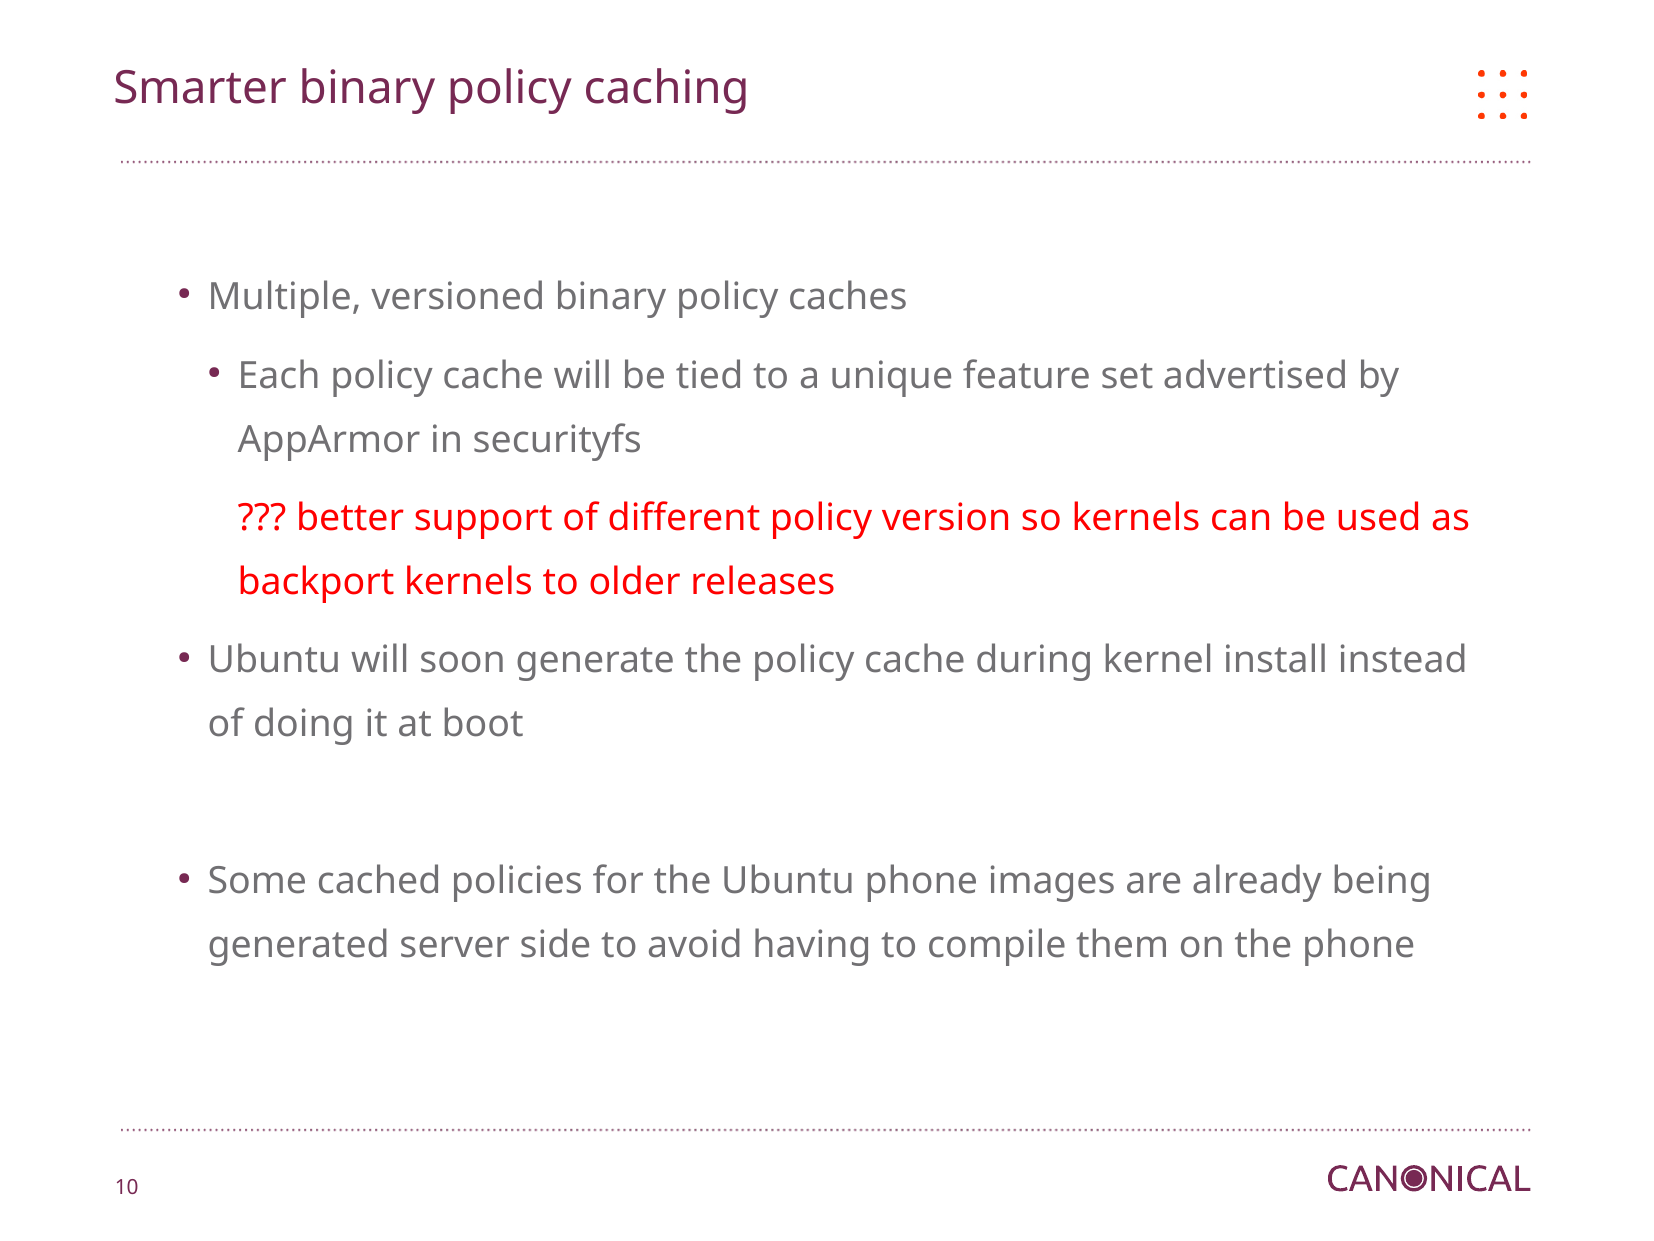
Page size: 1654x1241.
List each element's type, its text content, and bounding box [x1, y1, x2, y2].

picture [111, 159, 1533, 166]
list Multiple, versioned binary policy caches Each policy cache will be tied to a unique feature set advertised by AppArmor in securityfs ??? better support of different policy version so kernels can be used as backport kernels to older releases Ubuntu will soon generate the policy cache during kernel install instead of doing it at boot Some cached policies for the Ubuntu phone images are already being generated server side to avoid having to compile them on the phone [147, 256, 1506, 977]
title Smarter binary policy caching [113, 59, 1382, 112]
picture [1478, 70, 1527, 119]
picture [111, 1127, 1533, 1134]
